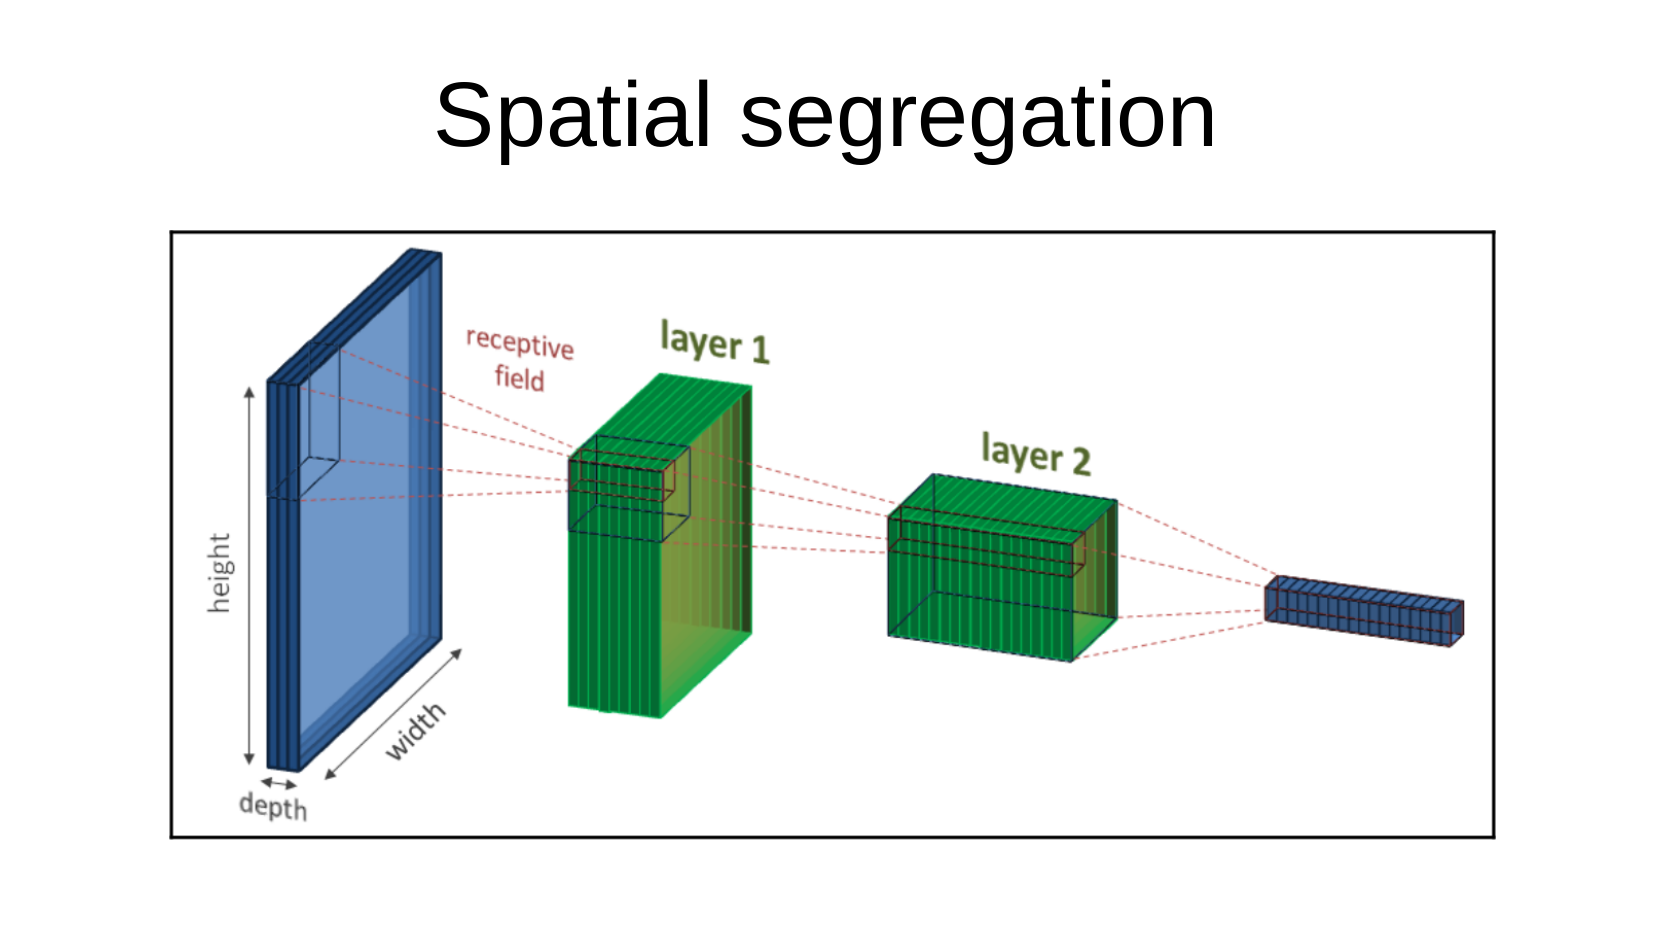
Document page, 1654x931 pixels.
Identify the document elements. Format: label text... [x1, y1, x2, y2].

title Spatial segregation [82, 37, 1571, 193]
picture [159, 224, 1501, 848]
